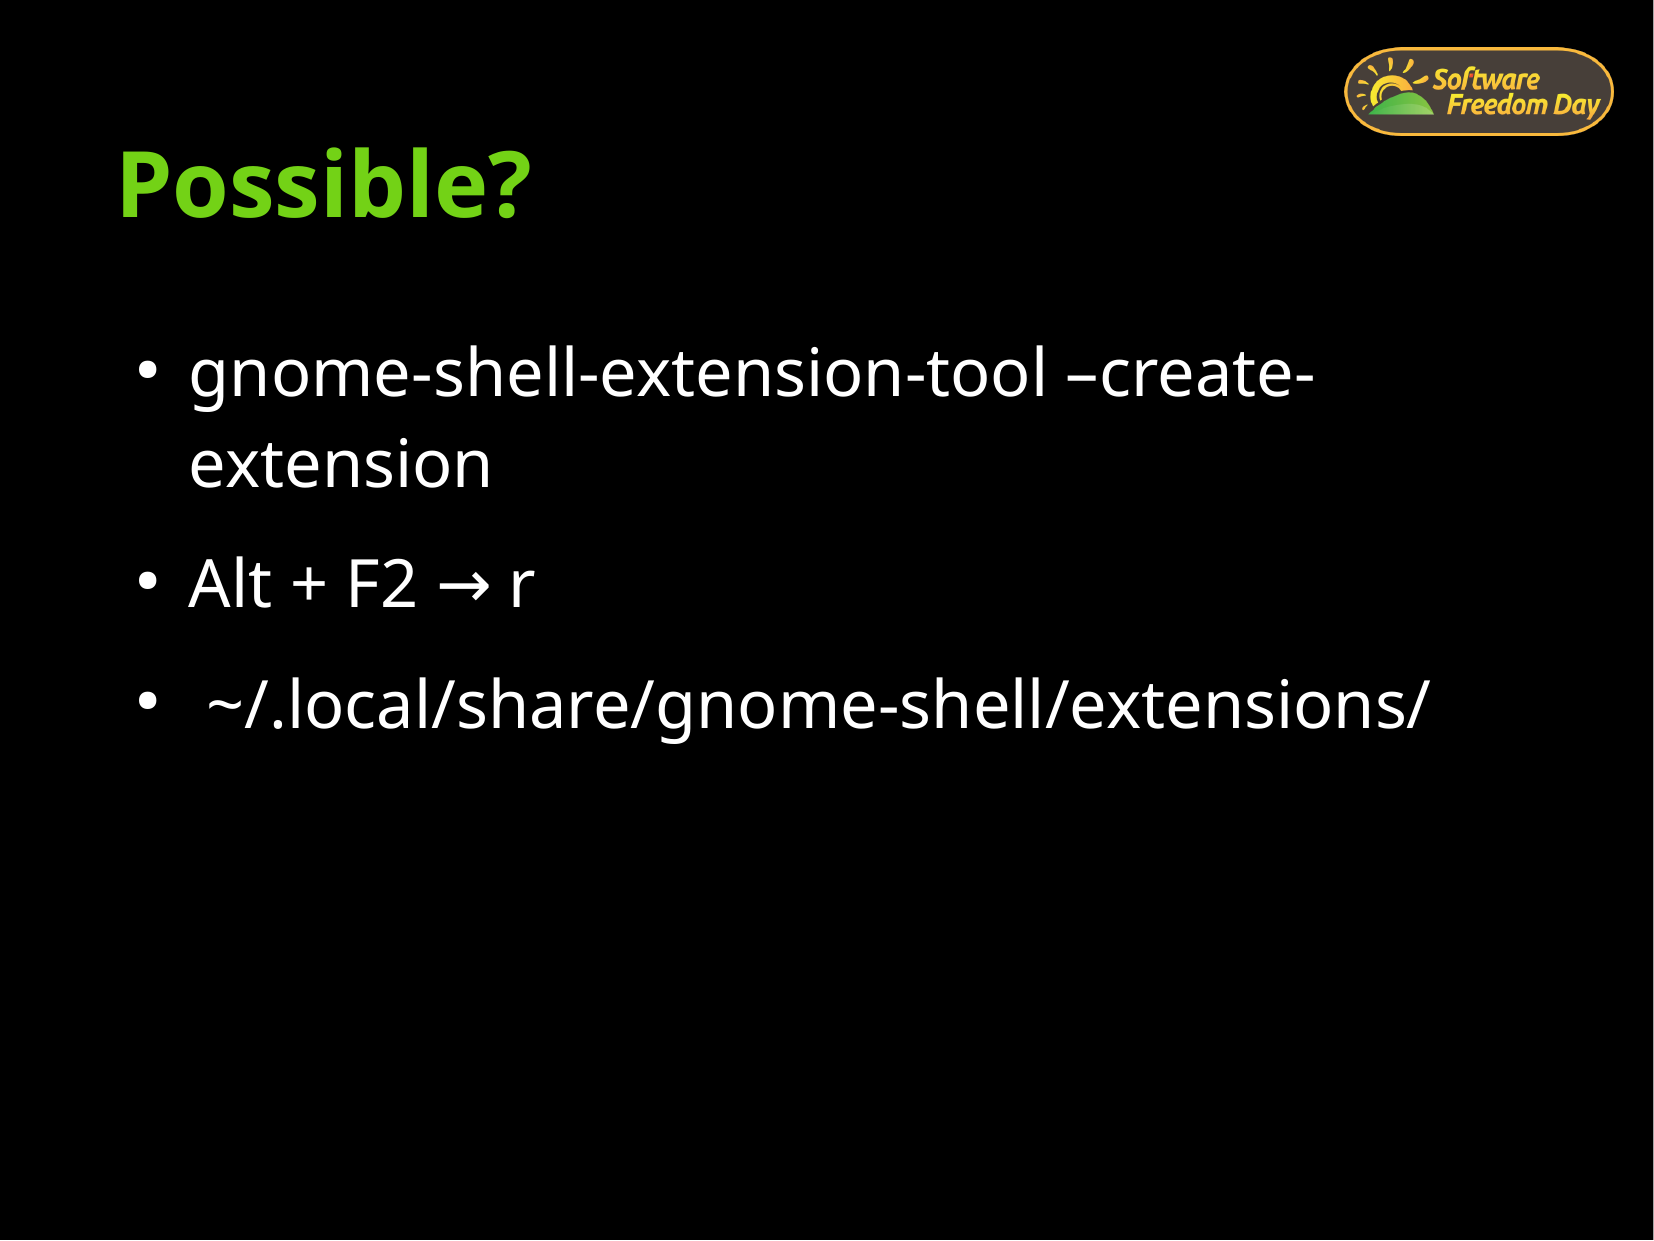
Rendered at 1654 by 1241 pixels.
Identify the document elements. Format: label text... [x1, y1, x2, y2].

picture [1344, 47, 1614, 136]
title Possible? [115, 78, 1539, 287]
list gnome-shell-extension-tool –create-extension Alt + F2 → r ~/.local/share/gnome-shell/extensions/ [118, 325, 1536, 1145]
